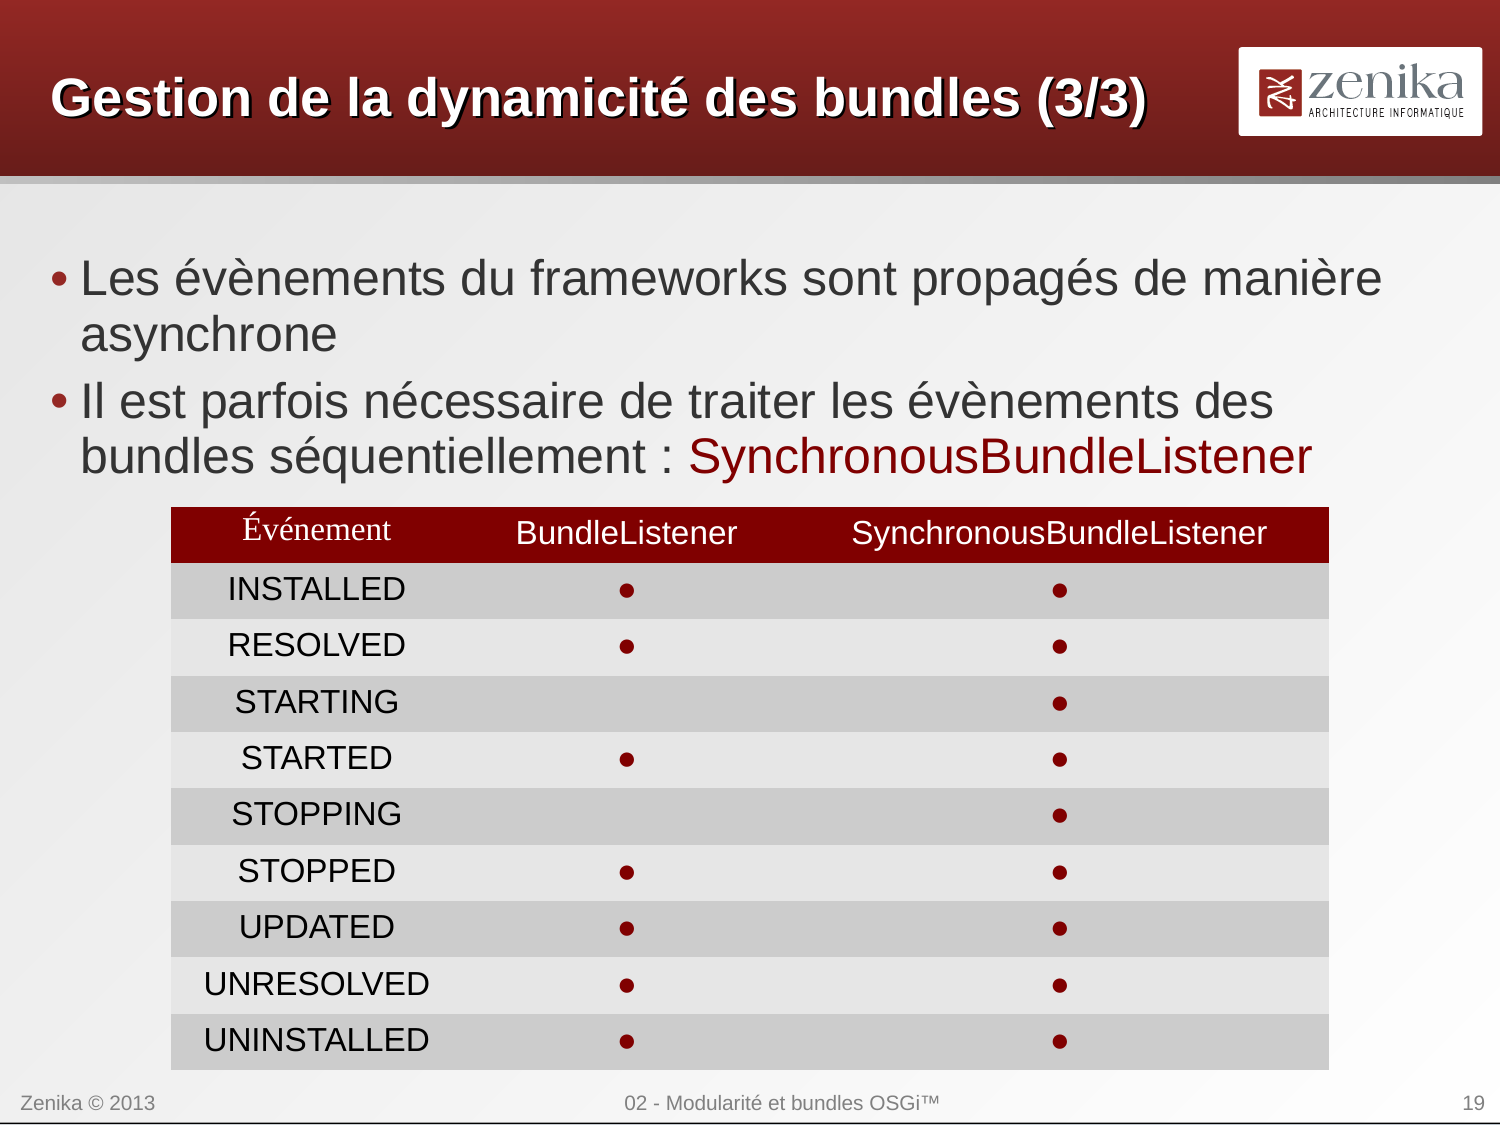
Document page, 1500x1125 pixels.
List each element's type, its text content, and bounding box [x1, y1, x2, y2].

table_cell ● [463, 619, 791, 676]
table_cell ● [463, 1014, 791, 1070]
table_cell ● [791, 957, 1329, 1014]
table_cell ● [463, 845, 791, 901]
table_cell ● [463, 957, 791, 1014]
picture [1257, 58, 1464, 125]
table_cell STARTING [171, 676, 463, 732]
table_cell INSTALLED [171, 563, 463, 619]
table_cell ● [791, 788, 1329, 845]
table_cell ● [791, 1014, 1329, 1070]
table_cell STOPPING [171, 788, 463, 845]
title Gestion de la dynamicité des bundles (3/3) [50, 15, 1206, 180]
table_cell ● [791, 676, 1329, 732]
table_cell ● [791, 563, 1329, 619]
table_cell ● [463, 901, 791, 957]
table_header BundleListener [463, 507, 791, 563]
table_cell UNINSTALLED [171, 1014, 463, 1070]
table_cell UNRESOLVED [171, 957, 463, 1014]
table_cell ● [791, 619, 1329, 676]
list Les évènements du frameworks sont propagés de manière asynchrone Il est parfois nécessaire de traiter les évènements des bundles séquentiellement : SynchronousBundleListener [50, 249, 1435, 485]
table_cell ● [463, 563, 791, 619]
table_cell STARTED [171, 732, 463, 788]
table_cell ● [791, 845, 1329, 901]
table_cell STOPPED [171, 845, 463, 901]
table_cell RESOLVED [171, 619, 463, 676]
table_cell ● [791, 732, 1329, 788]
table_cell ● [791, 901, 1329, 957]
table_cell [463, 676, 791, 732]
table_header SynchronousBundleListener [791, 507, 1329, 563]
table_header Événement [171, 507, 463, 563]
table_cell UPDATED [171, 901, 463, 957]
table_cell ● [463, 732, 791, 788]
table_cell [463, 788, 791, 845]
